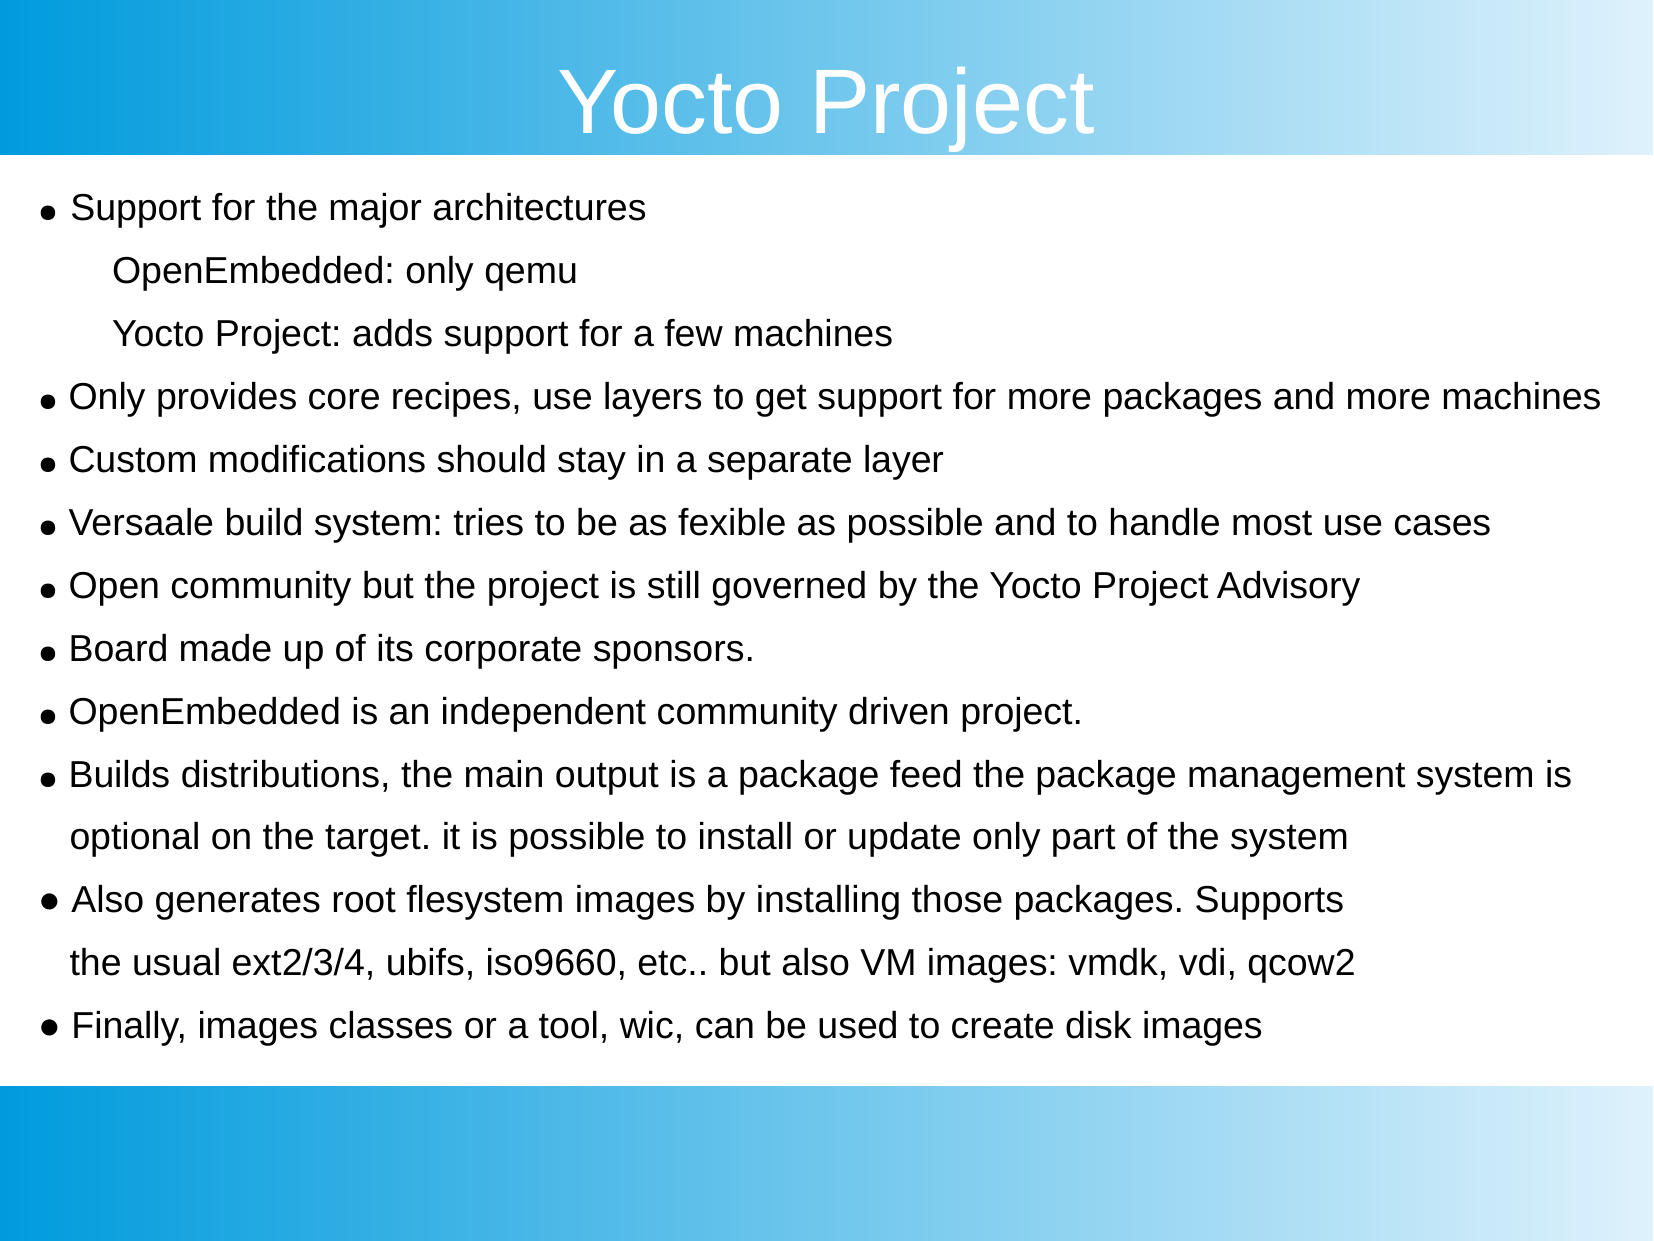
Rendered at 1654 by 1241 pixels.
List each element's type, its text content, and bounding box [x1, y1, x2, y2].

text_box ● Support for the major architectures OpenEmbedded: only qemu Yocto Project: adds support for a few machines ● Only provides core recipes, use layers to get support for more packages and more machines ● Custom modifications should stay in a separate layer ● Versaale build system: tries to be as fexible as possible and to handle most use cases ● Open community but the project is still governed by the Yocto Project Advisory ● Board made up of its corporate sponsors. ● OpenEmbedded is an independent community driven project. ● Builds distributions, the main output is a package feed the package management system is optional on the target. it is possible to install or update only part of the system ● Also generates root flesystem images by installing those packages. Supports the usual ext2/3/4, ubifs, iso9660, etc.. but also VM images: vmdk, vdi, qcow2 ● Finally, images classes or a tool, wic, can be used to create disk images [23, 158, 1654, 1055]
title Yocto Project [82, 49, 1571, 155]
